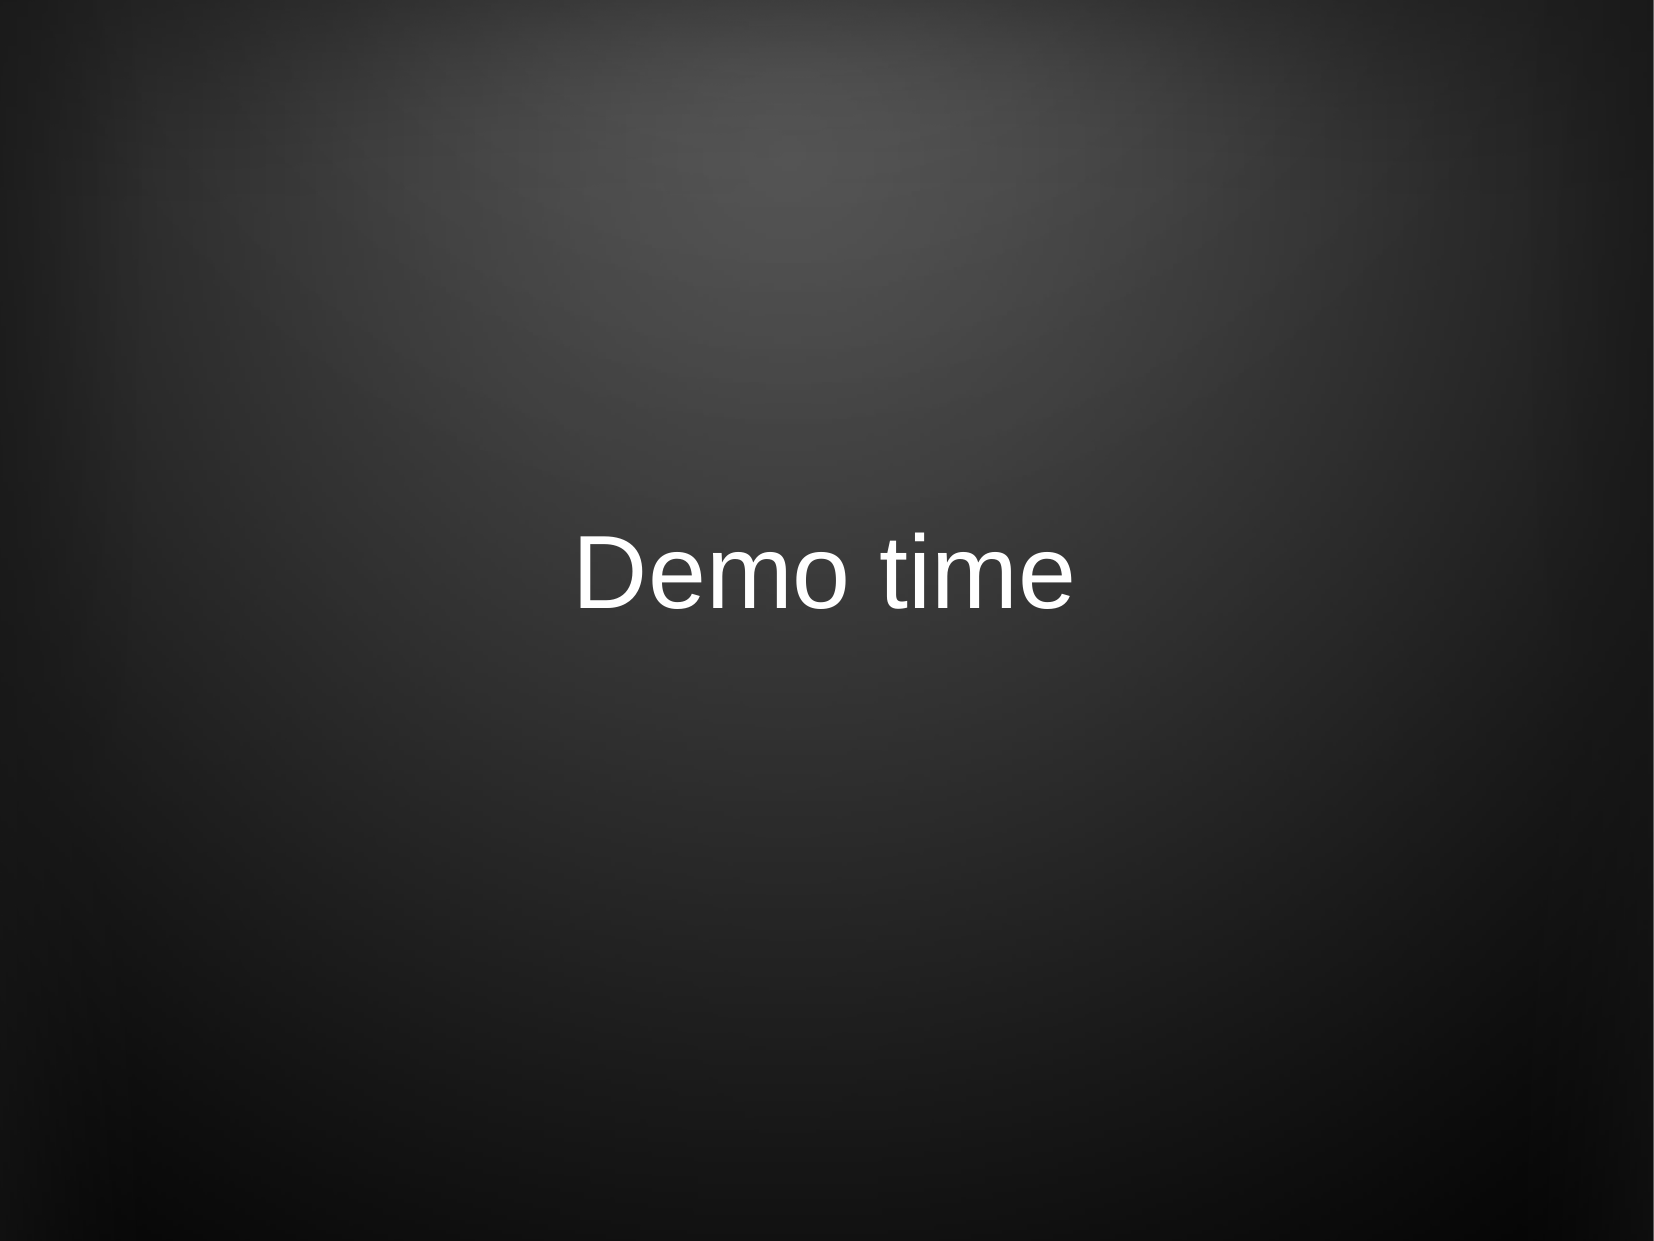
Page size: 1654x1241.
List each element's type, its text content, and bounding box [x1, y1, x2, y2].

picture [0, 0, 1654, 1241]
text_box Demo time [75, 506, 1576, 638]
